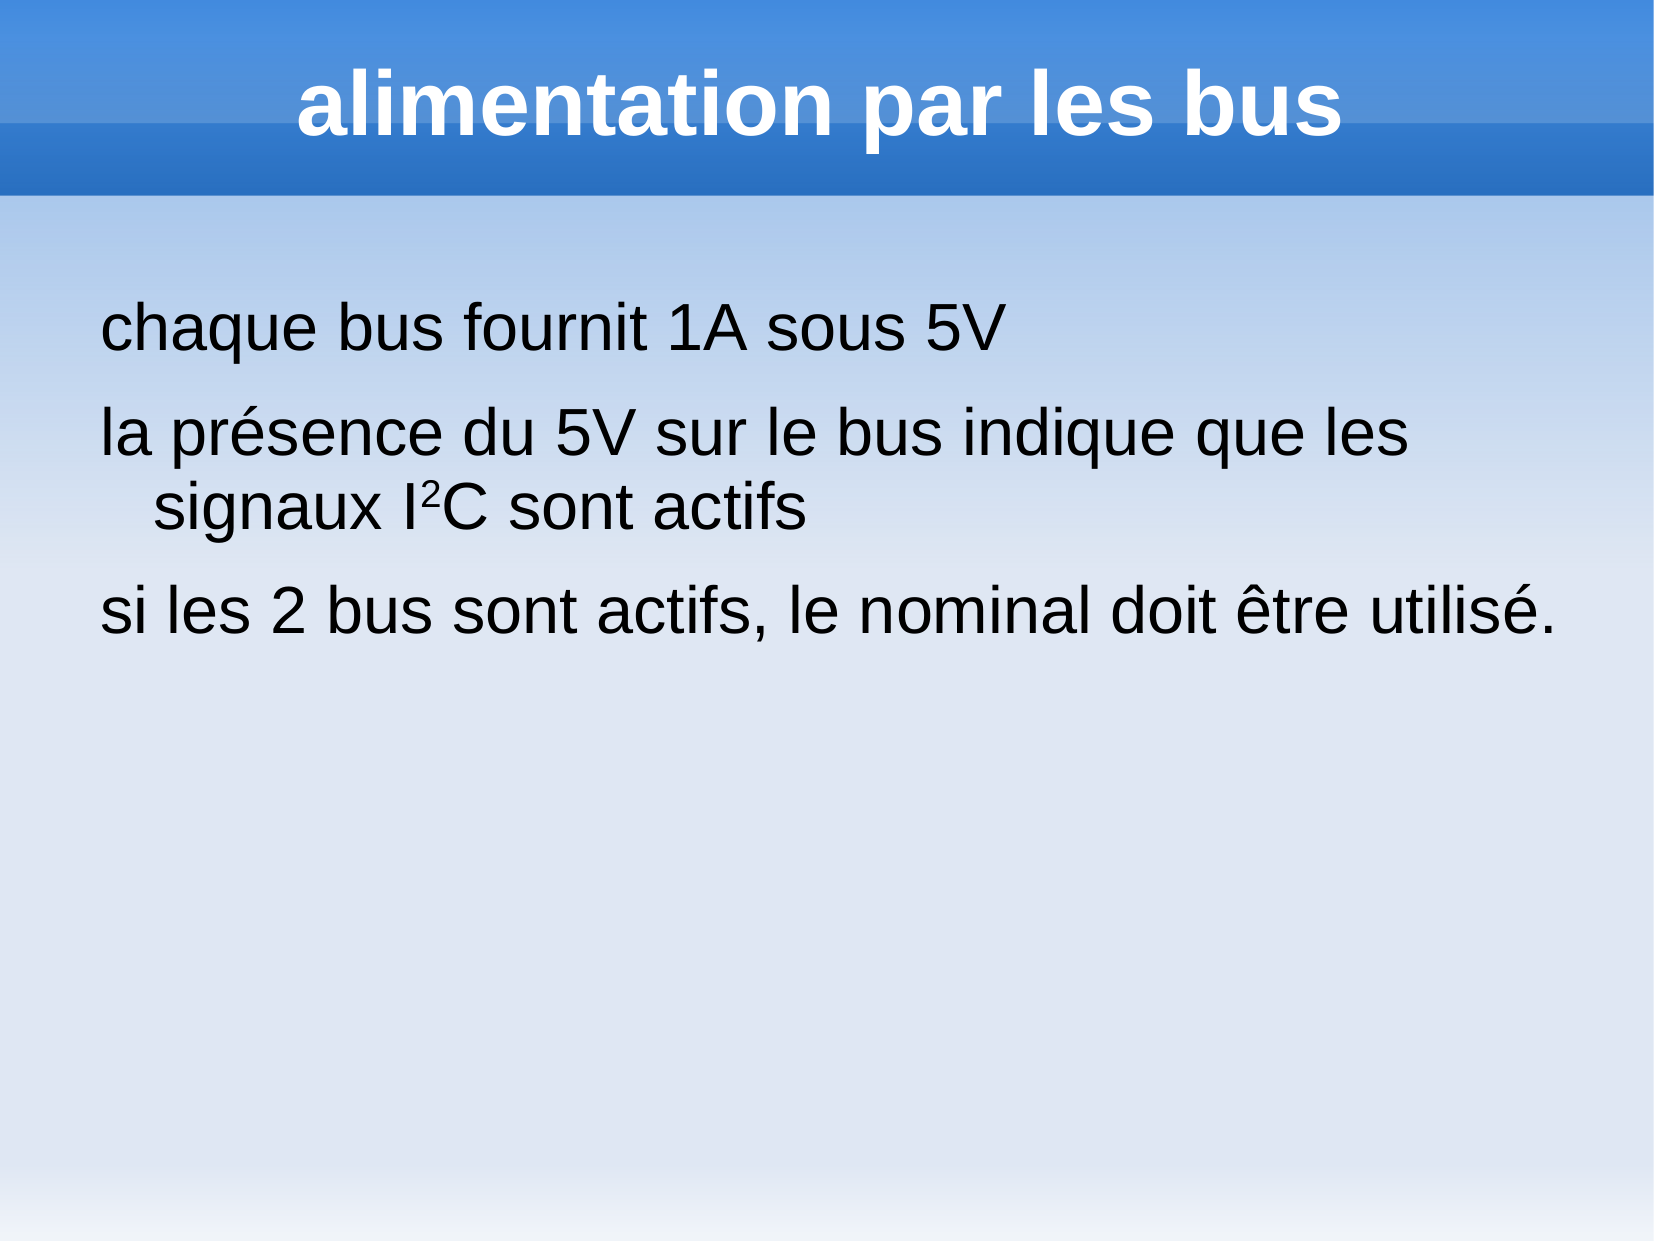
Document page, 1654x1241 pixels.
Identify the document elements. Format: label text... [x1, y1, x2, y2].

title alimentation par les bus [76, 7, 1565, 200]
picture [0, 0, 1654, 1241]
list chaque bus fournit 1A sous 5V la présence du 5V sur le bus indique que les signaux I2C sont actifs si les 2 bus sont actifs, le nominal doit être utilisé. [82, 290, 1571, 1094]
